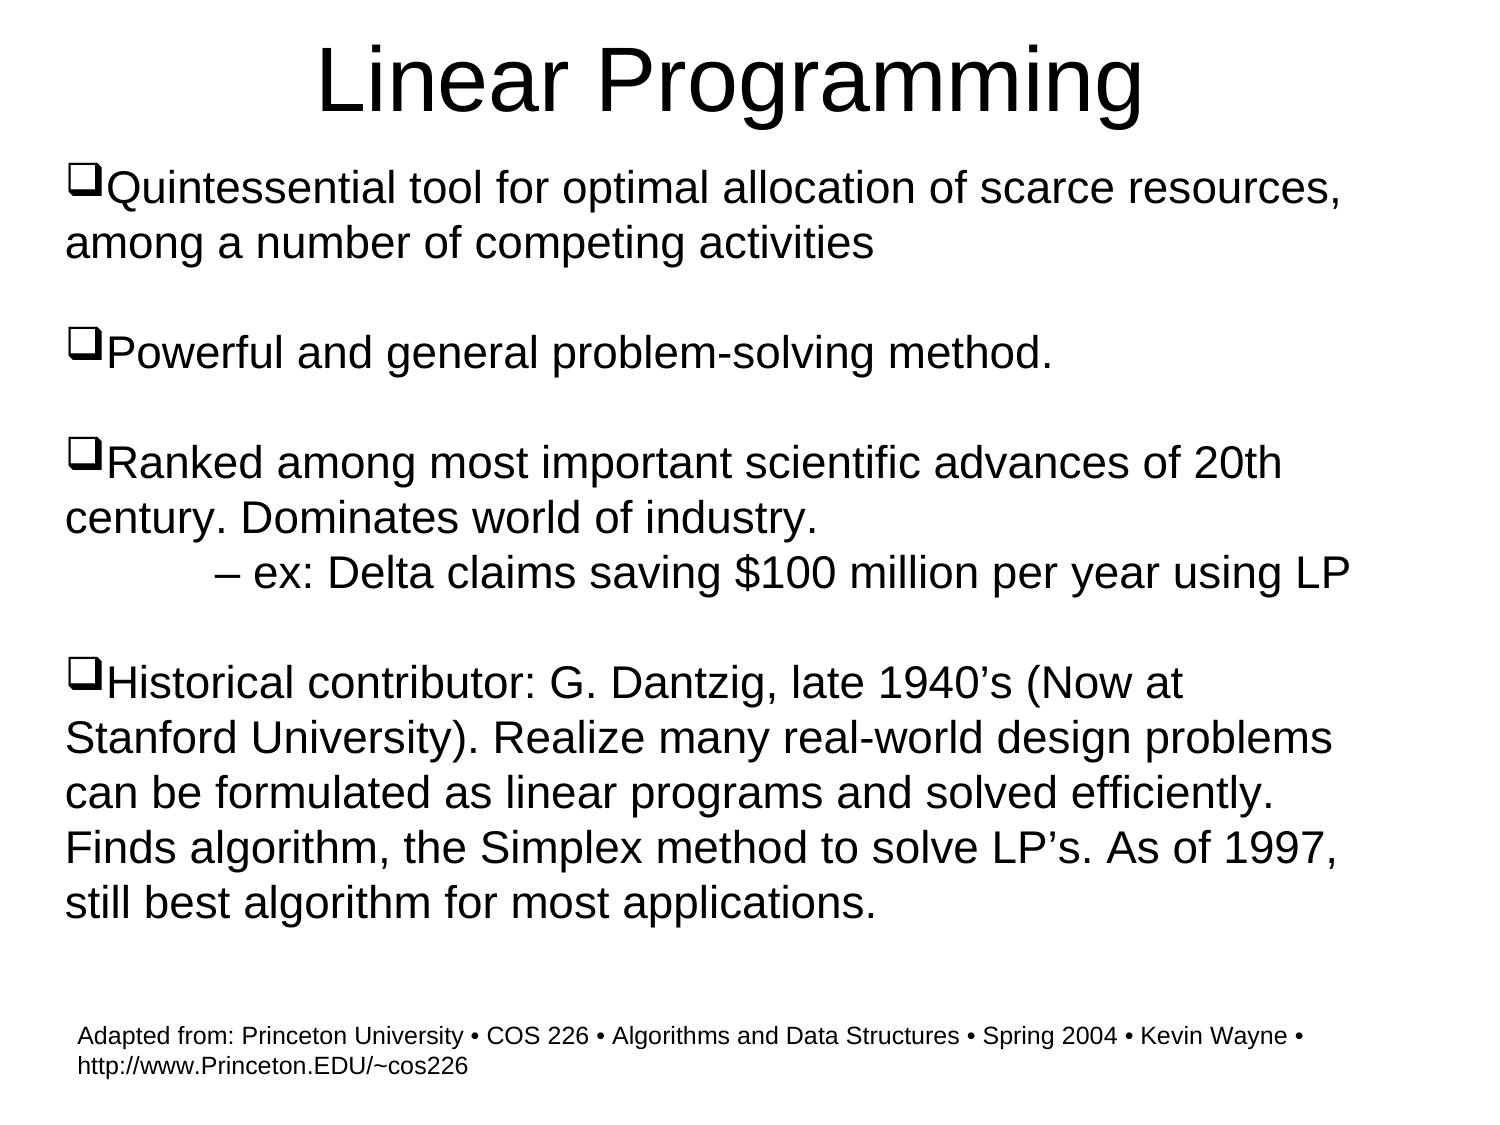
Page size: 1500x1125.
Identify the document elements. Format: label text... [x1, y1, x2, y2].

text_box Adapted from: Princeton University • COS 226 • Algorithms and Data Structures • Spring 2004 • Kevin Wayne • http://www.Princeton.EDU/~cos226 [62, 1012, 1438, 1088]
text_box Quintessential tool for optimal allocation of scarce resources, among a number of competing activities Powerful and general problem-solving method. Ranked among most important scientific advances of 20th century. Dominates world of industry. – ex: Delta claims saving $100 million per year using LP Historical contributor: G. Dantzig, late 1940’s (Now at Stanford University). Realize many real-world design problems can be formulated as linear programs and solved efficiently. Finds algorithm, the Simplex method to solve LP’s. As of 1997, still best algorithm for most applications. [50, 149, 1376, 1046]
text_box Linear Programming [87, 12, 1375, 138]
